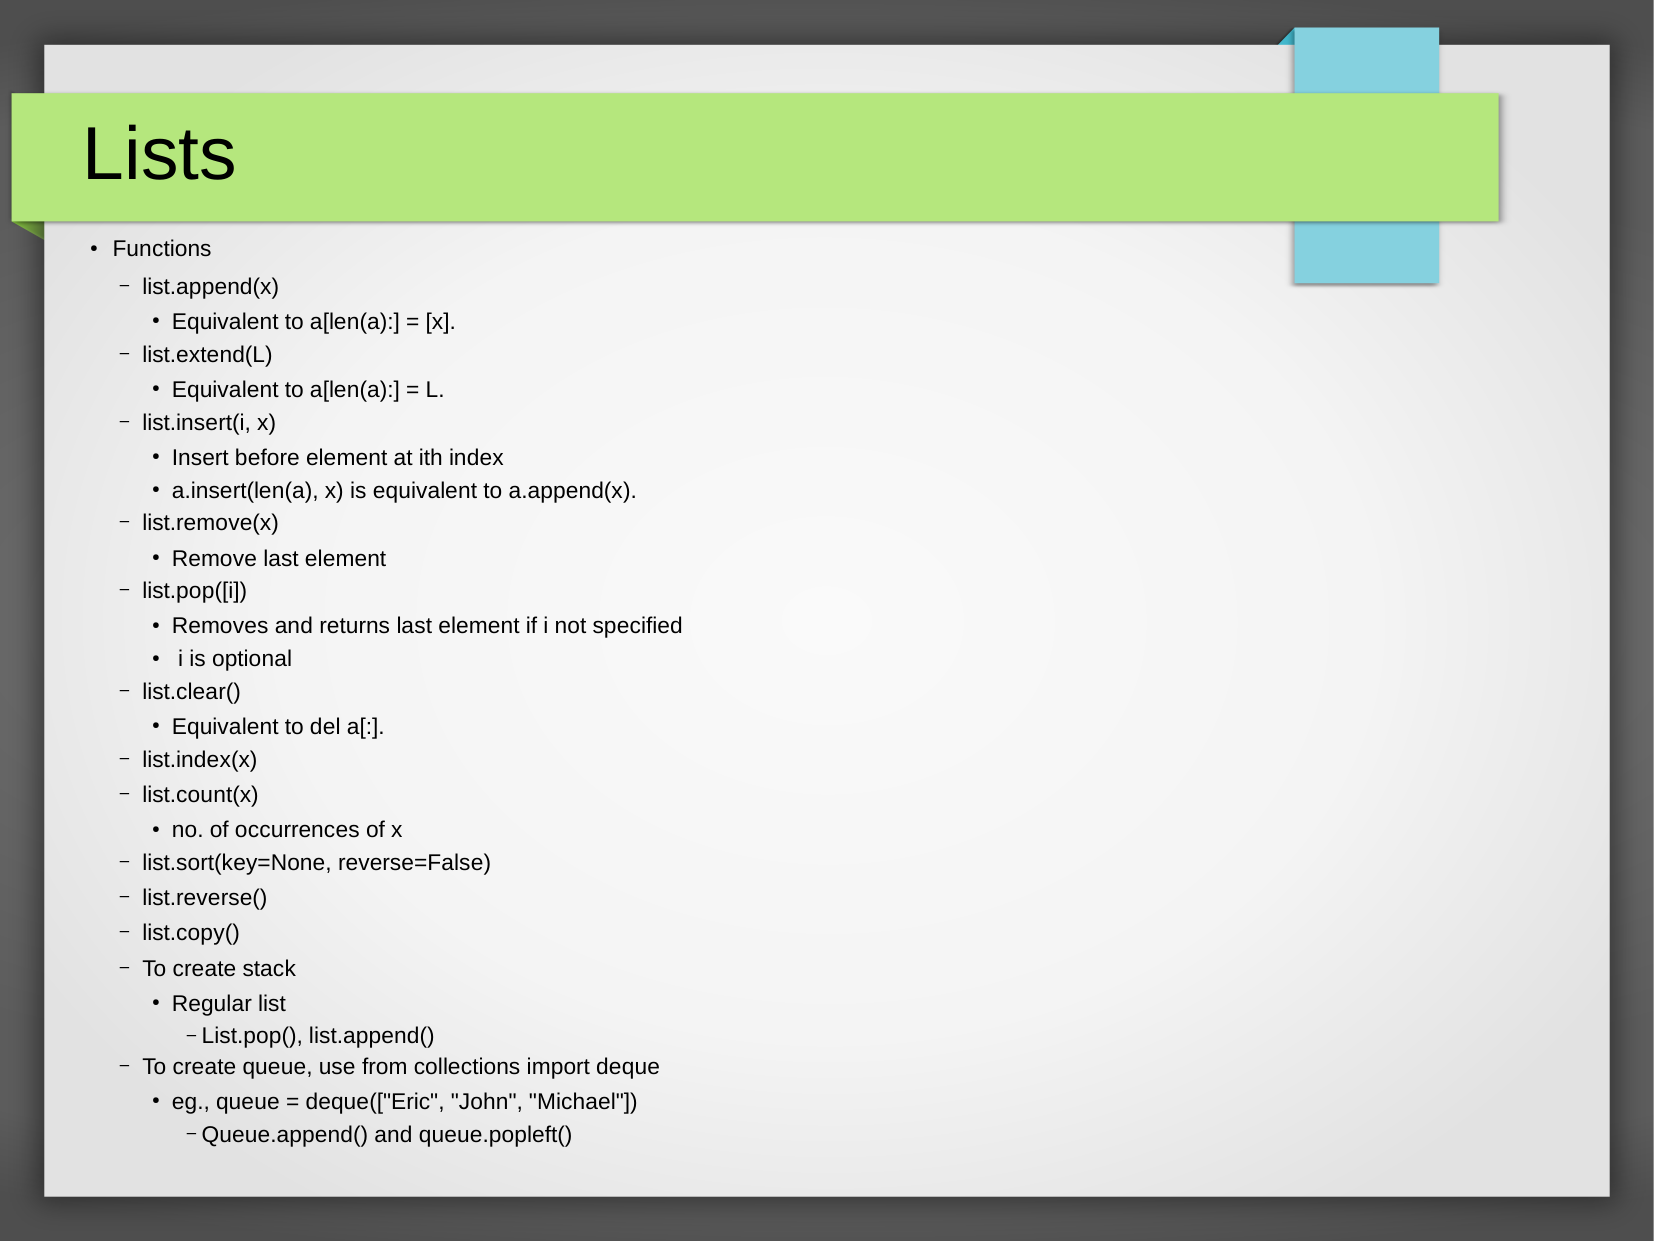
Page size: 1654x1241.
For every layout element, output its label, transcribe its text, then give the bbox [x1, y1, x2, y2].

title Lists [82, 94, 1264, 213]
list Functions list.append(x) Equivalent to a[len(a):] = [x]. list.extend(L) Equivalent to a[len(a):] = L. list.insert(i, x) Insert before element at ith index a.insert(len(a), x) is equivalent to a.append(x). list.remove(x) Remove last element list.pop([i]) Removes and returns last element if i not specified i is optional list.clear() Equivalent to del a[:]. list.index(x) list.count(x) no. of occurrences of x list.sort(key=None, reverse=False) list.reverse() list.copy() To create stack Regular list List.pop(), list.append() To create queue, use from collections import deque eg., queue = deque(["Eric", "John", "Michael"]) Queue.append() and queue.popleft() [82, 236, 1571, 1158]
picture [0, 0, 1654, 1241]
